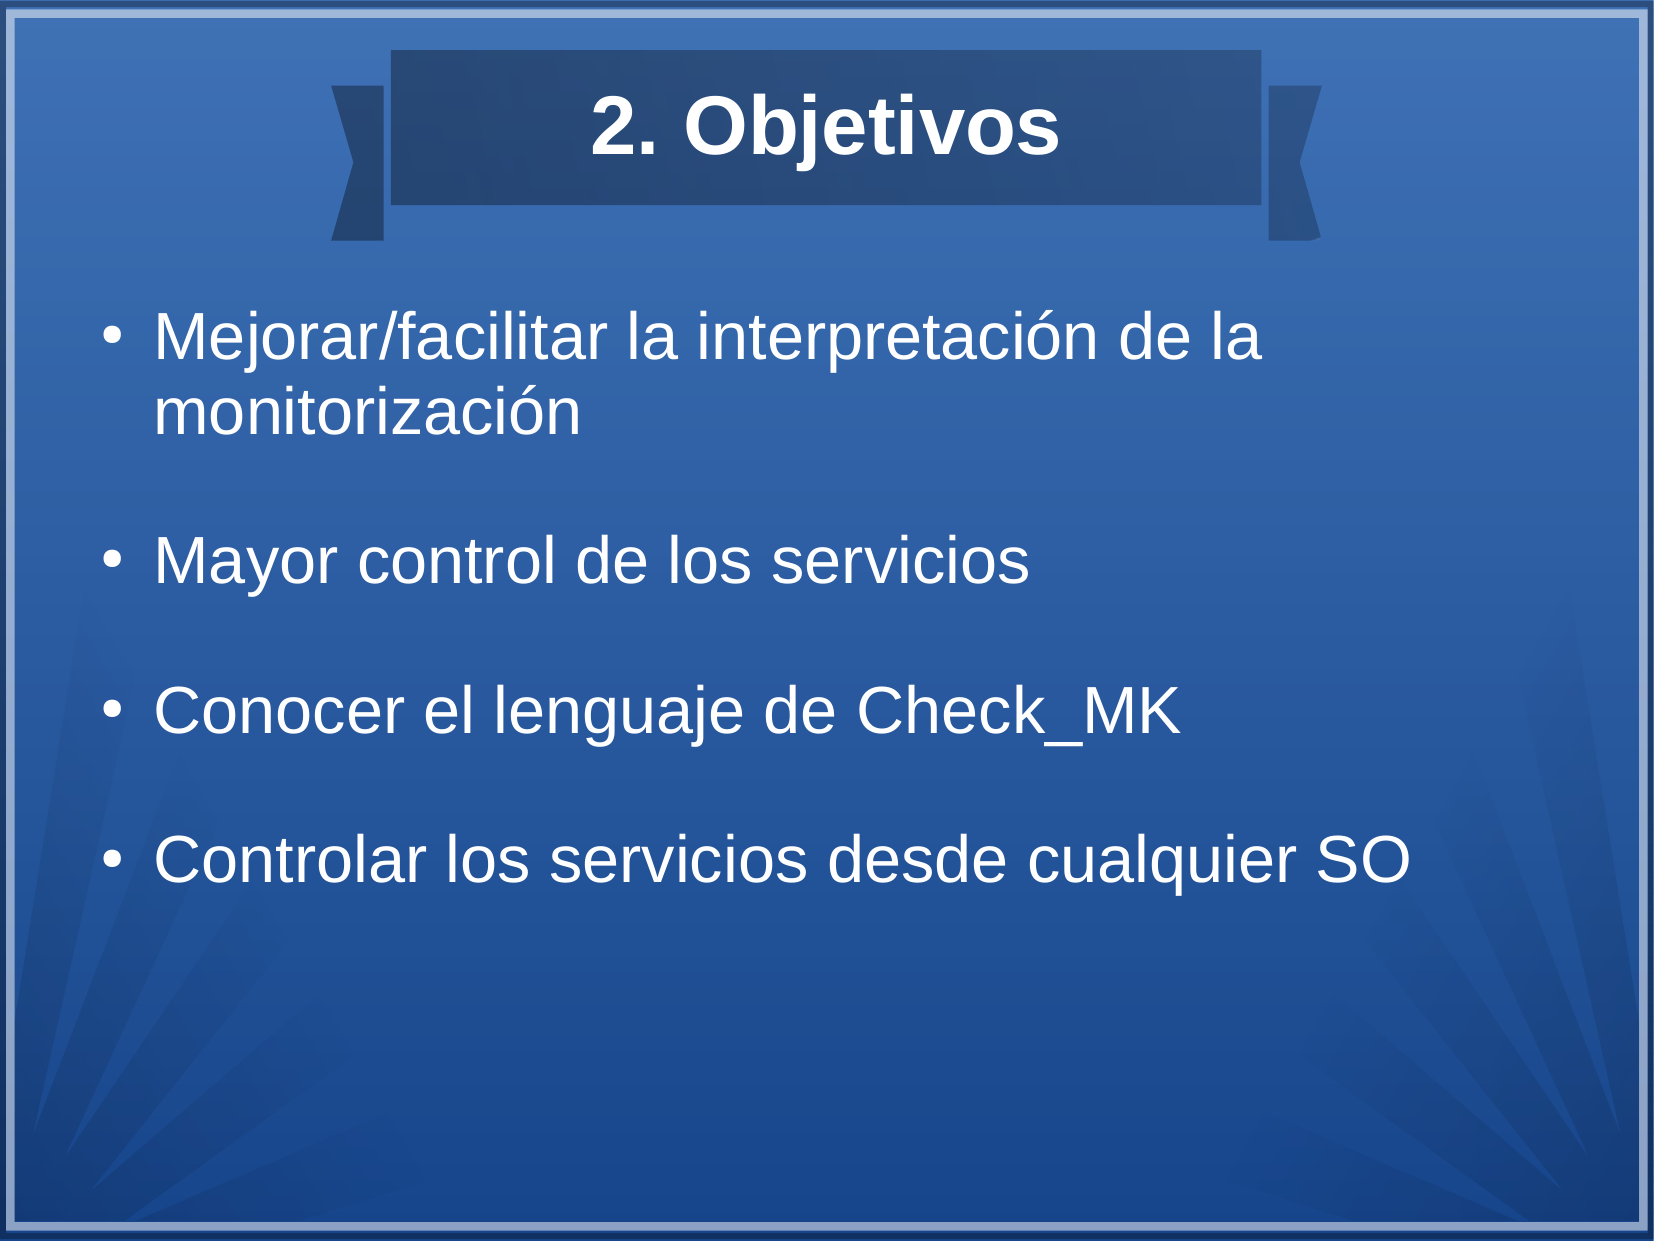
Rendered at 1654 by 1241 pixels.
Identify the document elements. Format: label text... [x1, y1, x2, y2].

title 2. Objetivos [389, 47, 1264, 205]
list Mejorar/facilitar la interpretación de la monitorización Mayor control de los servicios Conocer el lenguaje de Check_MK Controlar los servicios desde cualquier SO [82, 299, 1571, 1241]
